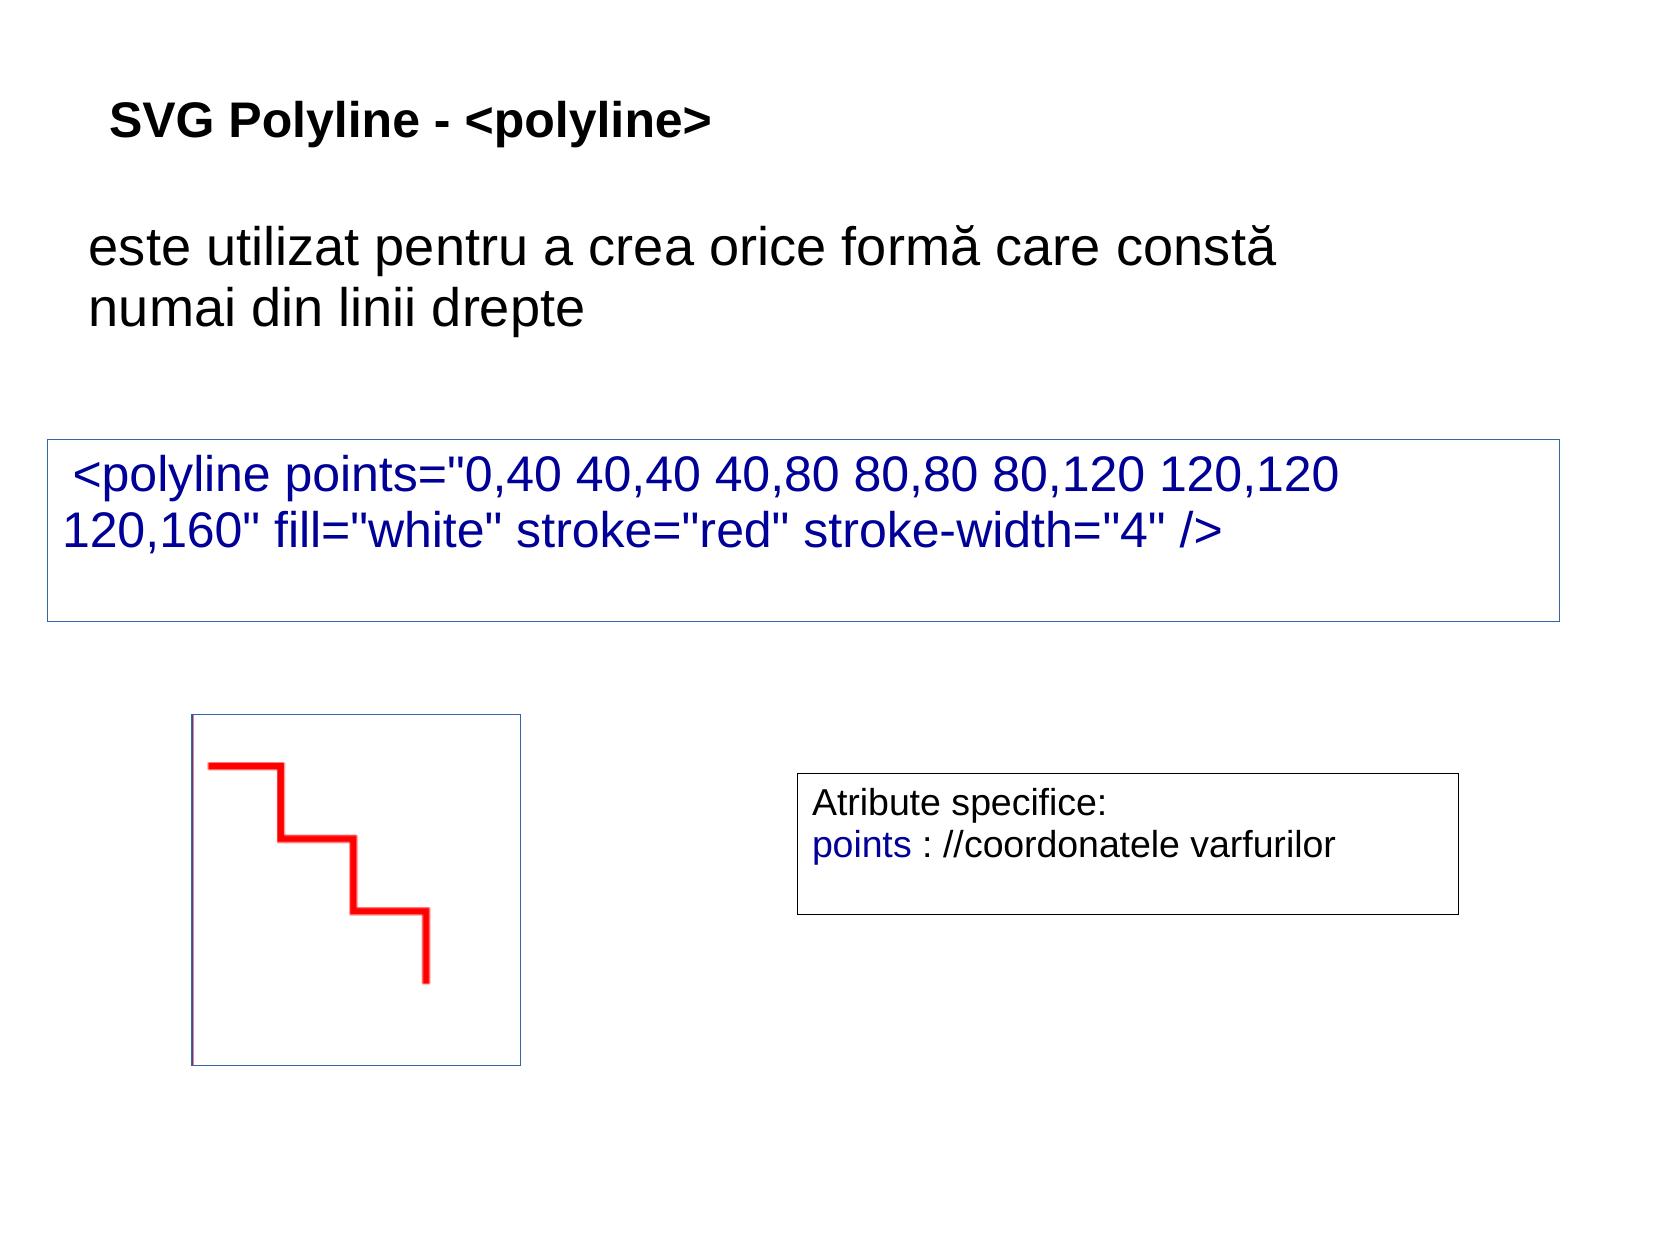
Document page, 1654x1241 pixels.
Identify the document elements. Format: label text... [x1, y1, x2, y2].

text_box SVG Polyline - <polyline> [94, 85, 1174, 209]
text_box <polyline points="0,40 40,40 40,80 80,80 80,120 120,120 120,160" fill="white" stroke="red" stroke-width="4" /> [47, 439, 1560, 622]
picture [191, 714, 521, 1066]
text_box Atribute specifice: points : //coordonatele varfurilor [797, 773, 1459, 915]
text_box este utilizat pentru a crea orice formă care constă numai din linii drepte [74, 209, 1382, 346]
